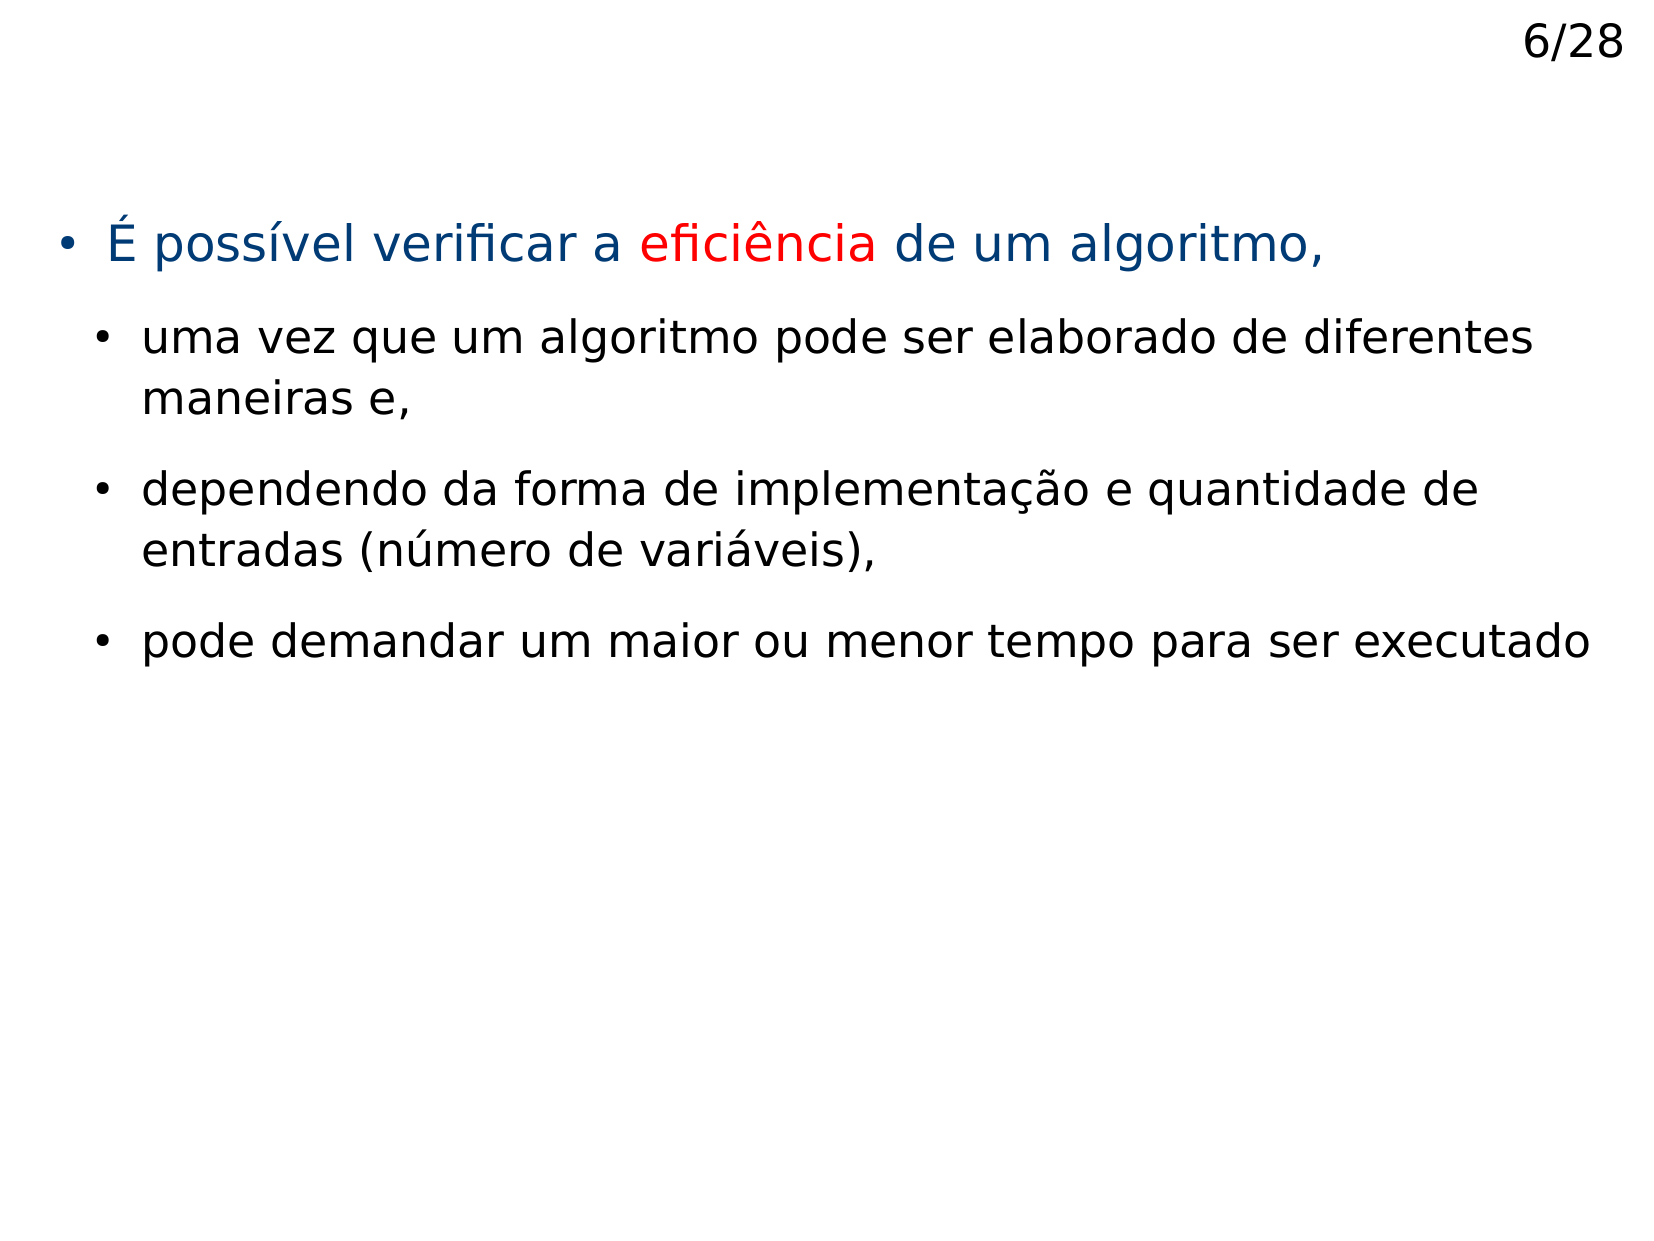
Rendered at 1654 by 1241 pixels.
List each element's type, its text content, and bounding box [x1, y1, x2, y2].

list É possível verificar a eficiência de um algoritmo, uma vez que um algoritmo pode ser elaborado de diferentes maneiras e, dependendo da forma de implementação e quantidade de entradas (número de variáveis), pode demandar um maior ou menor tempo para ser executado [59, 206, 1625, 1211]
